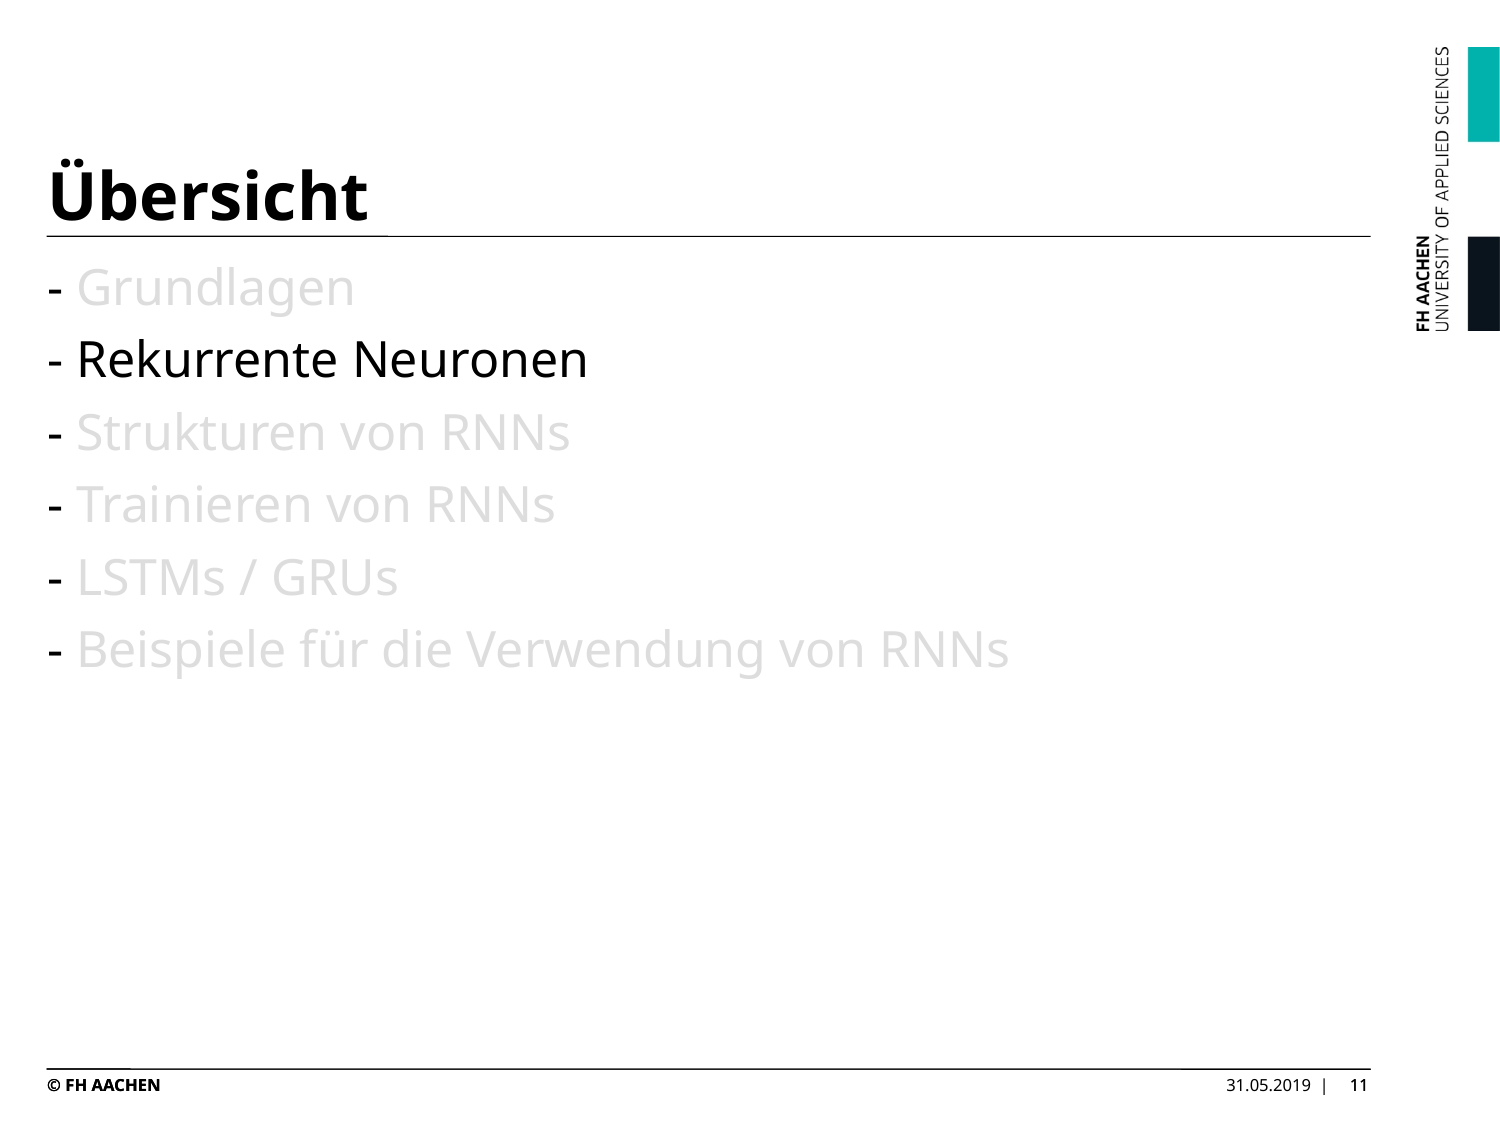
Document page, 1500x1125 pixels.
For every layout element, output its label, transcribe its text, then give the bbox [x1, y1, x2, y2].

title Übersicht [47, 153, 1371, 237]
list - Grundlagen - Rekurrente Neuronen - Strukturen von RNNs - Trainieren von RNNs - LSTMs / GRUs - Beispiele für die Verwendung von RNNs [47, 255, 1371, 1047]
text_box <number> [1319, 1074, 1369, 1095]
text_box © FH AACHEN [47, 1074, 988, 1095]
picture [1404, 47, 1500, 331]
